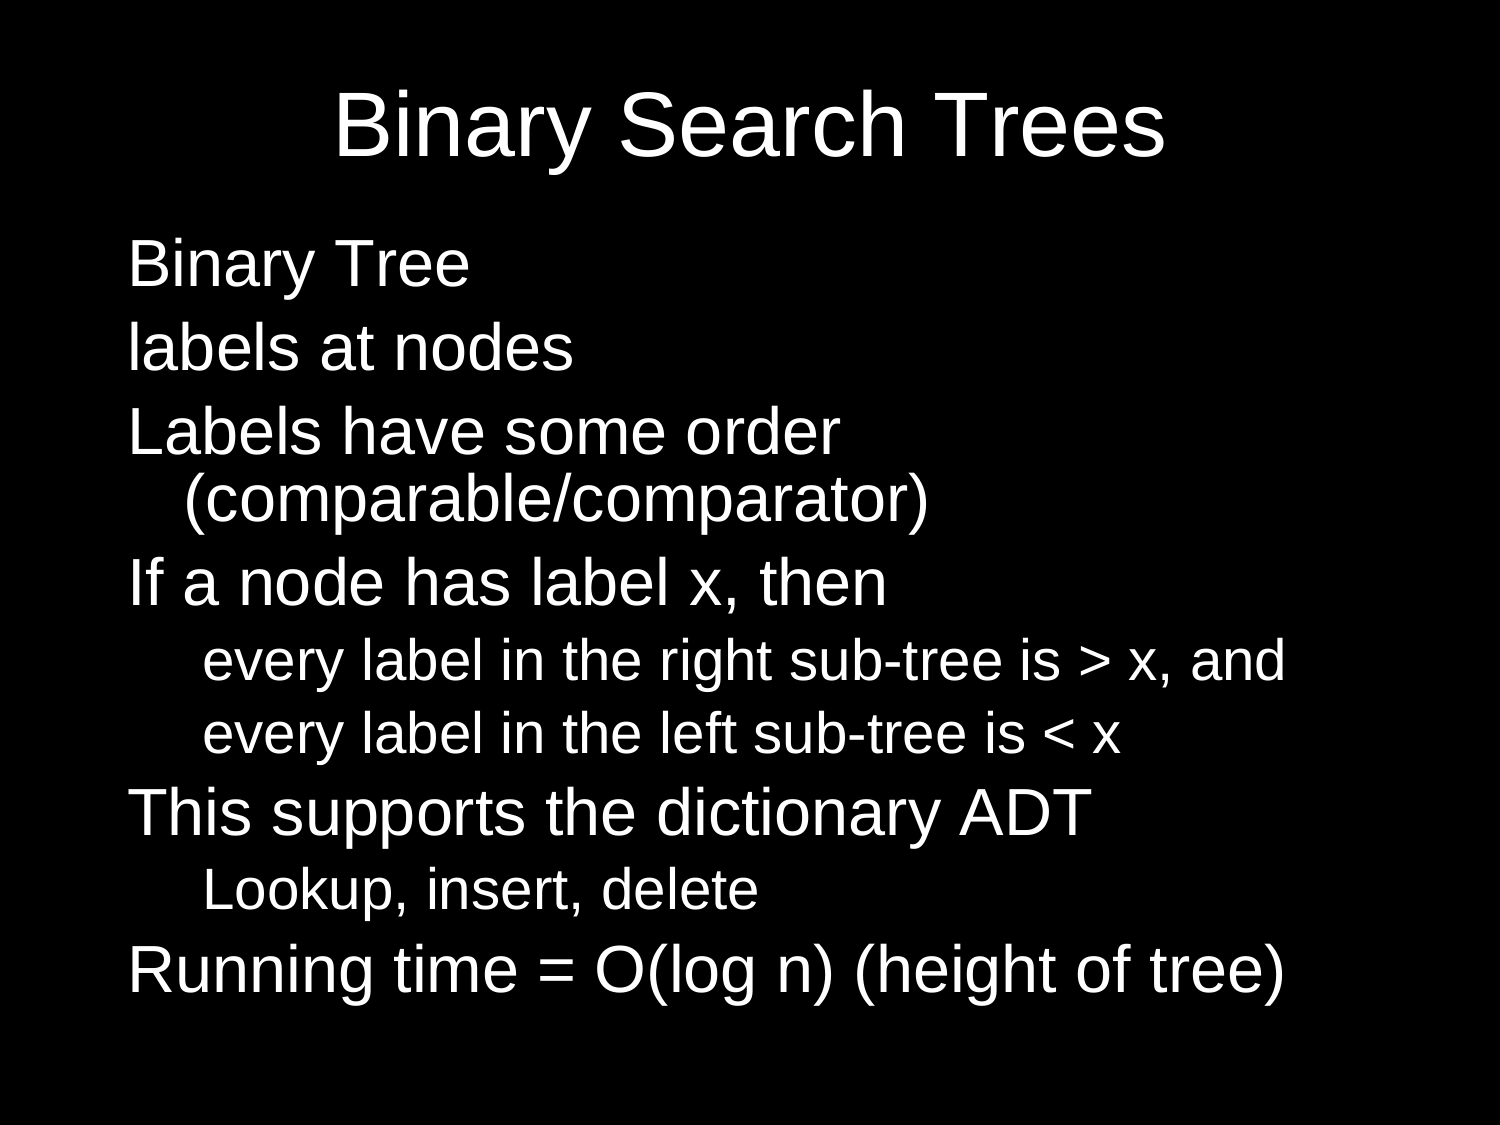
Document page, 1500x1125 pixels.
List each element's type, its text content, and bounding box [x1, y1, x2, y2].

list Binary Tree labels at nodes Labels have some order (comparable/comparator) If a node has label x, then every label in the right sub-tree is > x, and every label in the left sub-tree is < x This supports the dictionary ADT Lookup, insert, delete Running time = O(log n) (height of tree) [112, 224, 1482, 1026]
title Binary Search Trees [22, 62, 1480, 188]
